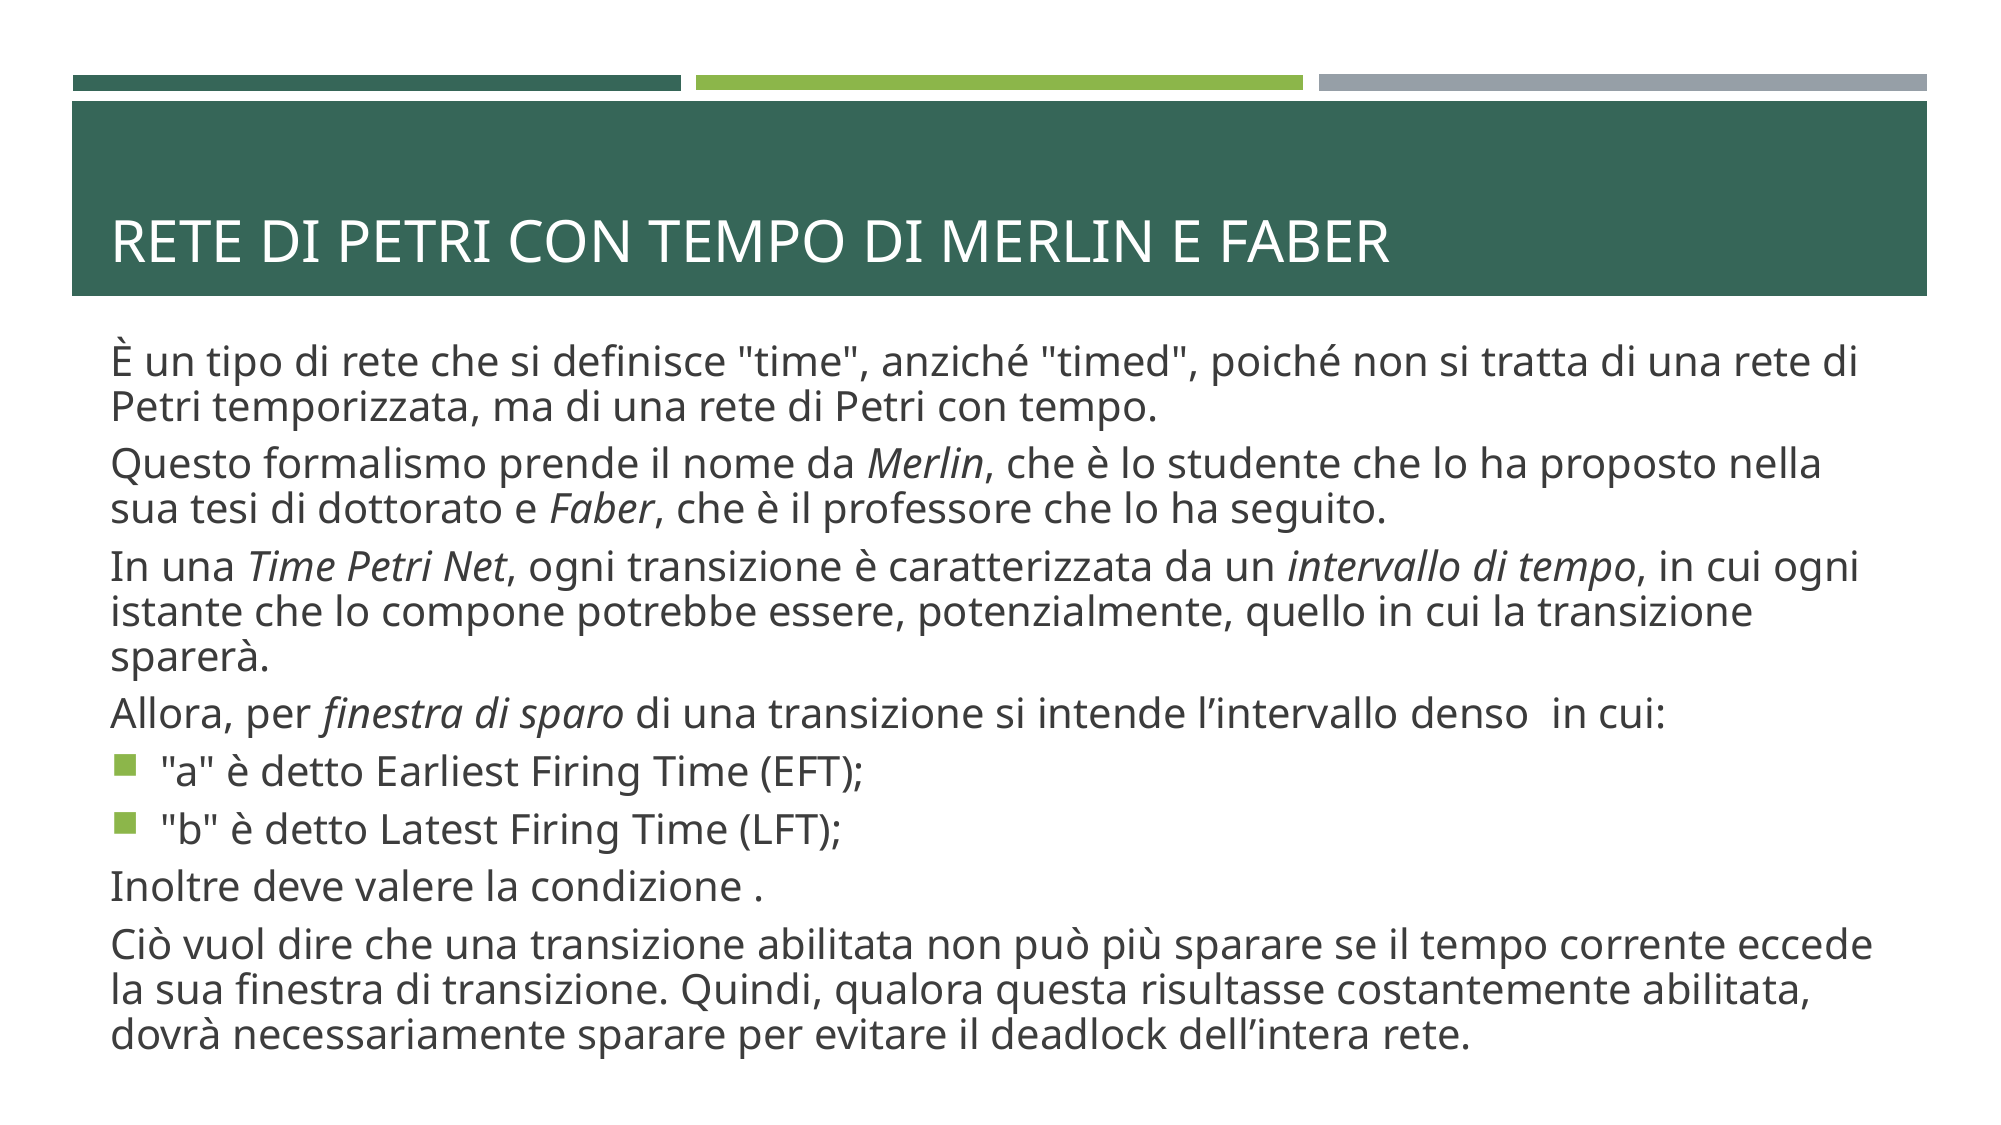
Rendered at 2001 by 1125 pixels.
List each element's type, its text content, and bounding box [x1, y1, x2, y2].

title Rete di petri con tempo di merlin e faber [95, 115, 1905, 282]
list È un tipo di rete che si definisce "time", anziché "timed", poiché non si tratta di una rete di Petri temporizzata, ma di una rete di Petri con tempo. Questo formalismo prende il nome da Merlin, che è lo studente che lo ha proposto nella sua tesi di dottorato e Faber, che è il professore che lo ha seguito. In una Time Petri Net, ogni transizione è caratterizzata da un intervallo di tempo, in cui ogni istante che lo compone potrebbe essere, potenzialmente, quello in cui la transizione sparerà. Allora, per finestra di sparo di una transizione si intende l’intervallo denso in cui: "a" è detto Earliest Firing Time (EFT); "b" è detto Latest Firing Time (LFT); Inoltre deve valere la condizione . Ciò vuol dire che una transizione abilitata non può più sparare se il tempo corrente eccede la sua finestra di transizione. Quindi, qualora questa risultasse costantemente abilitata, dovrà necessariamente sparare per evitare il deadlock dell’intera rete. [95, 314, 1905, 1085]
